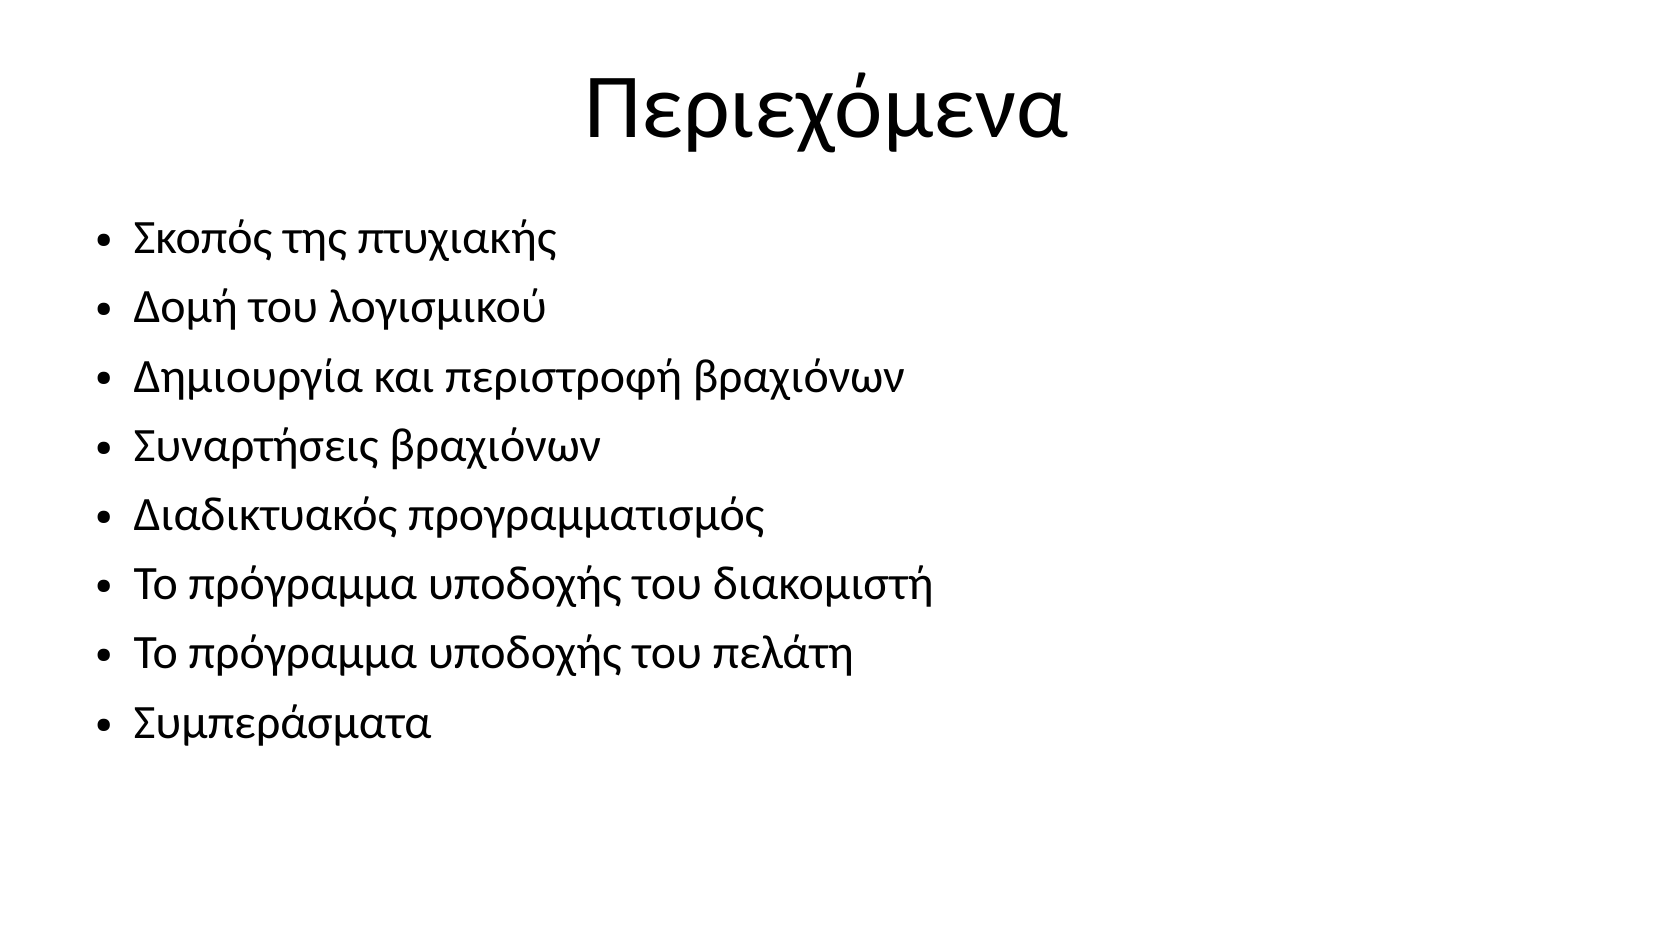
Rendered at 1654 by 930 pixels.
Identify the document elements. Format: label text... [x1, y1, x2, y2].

list Σκοπός της πτυχιακής Δομή του λογισμικού Δημιουργία και περιστροφή βραχιόνων Συναρτήσεις βραχιόνων Διαδικτυακός προγραμματισμός Το πρόγραμμα υποδοχής του διακομιστή Το πρόγραμμα υποδοχής του πελάτη Συμπεράσματα [82, 217, 1571, 757]
title Περιεχόμενα [82, 37, 1571, 193]
